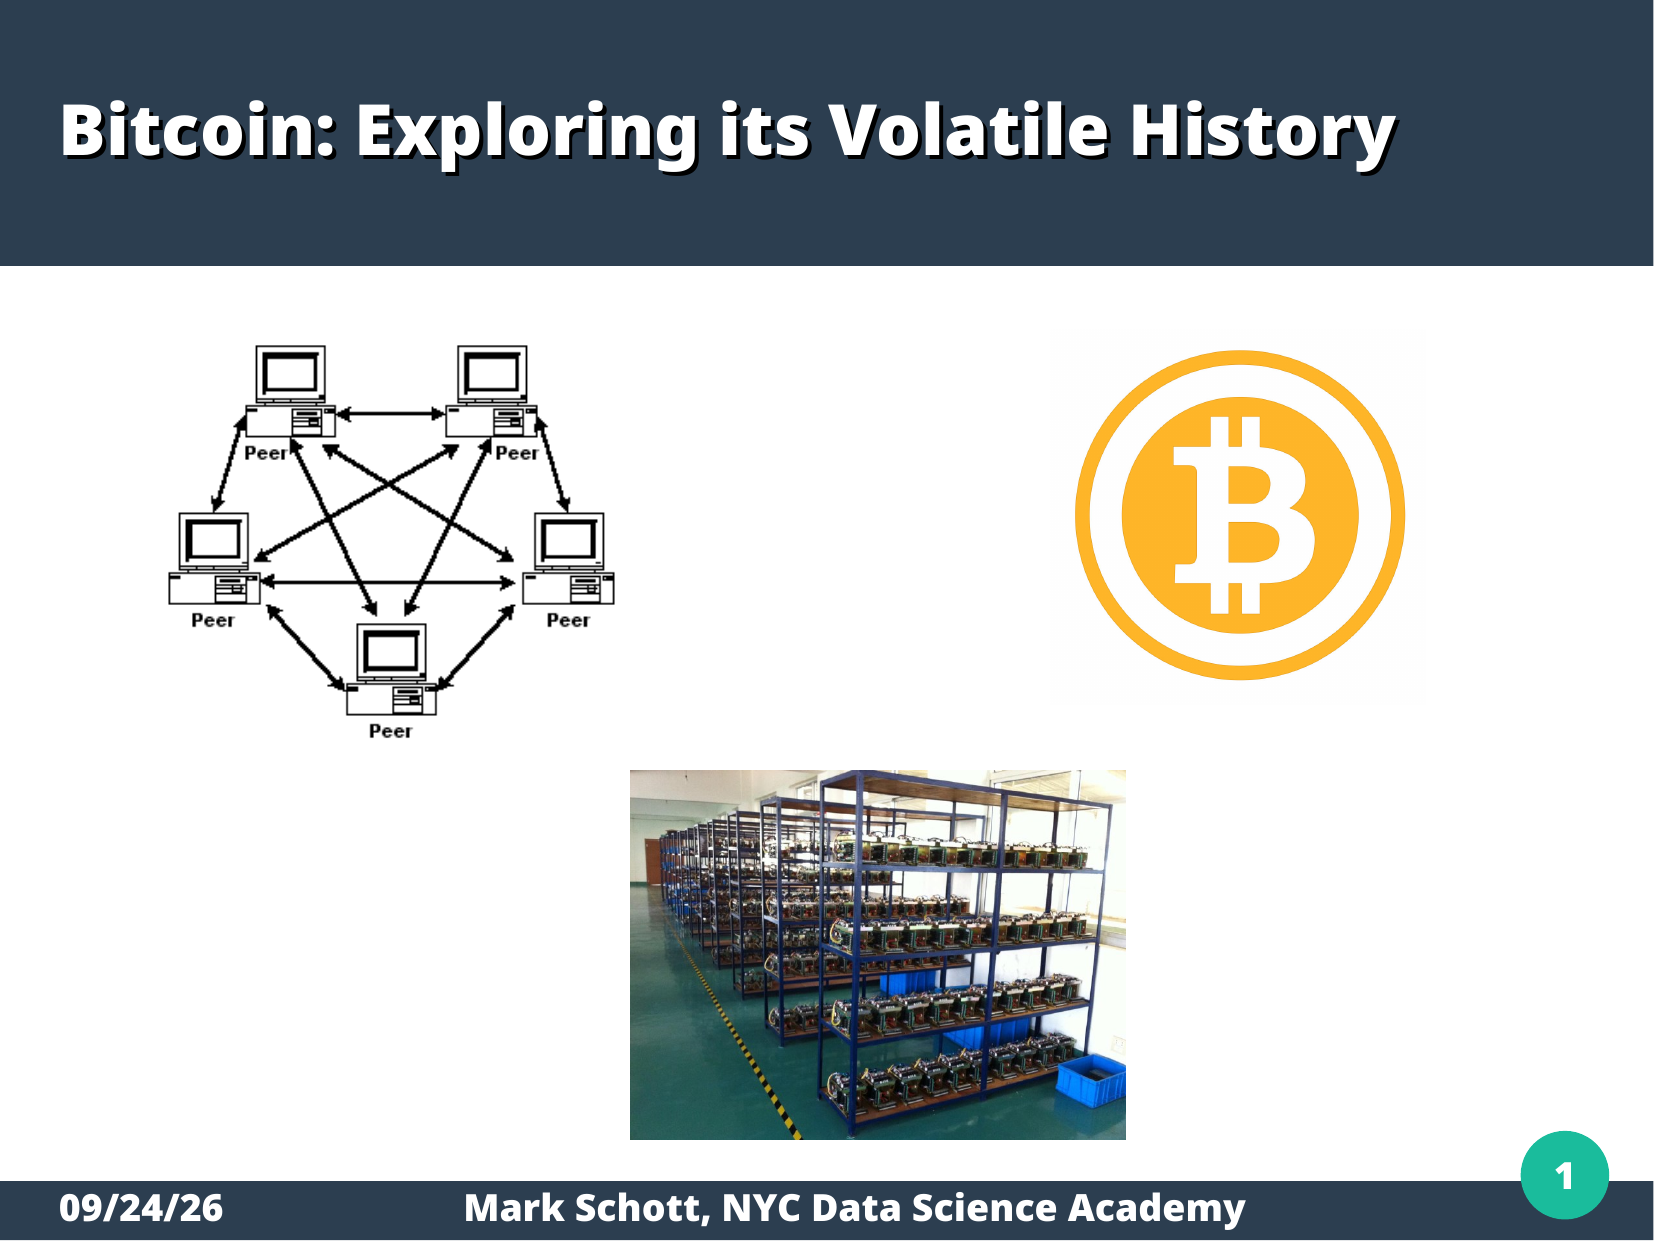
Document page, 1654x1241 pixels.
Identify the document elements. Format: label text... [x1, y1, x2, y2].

picture [630, 770, 1126, 1140]
picture [1050, 329, 1426, 705]
title Bitcoin: Exploring its Volatile History [58, 49, 1595, 207]
picture [121, 344, 661, 750]
